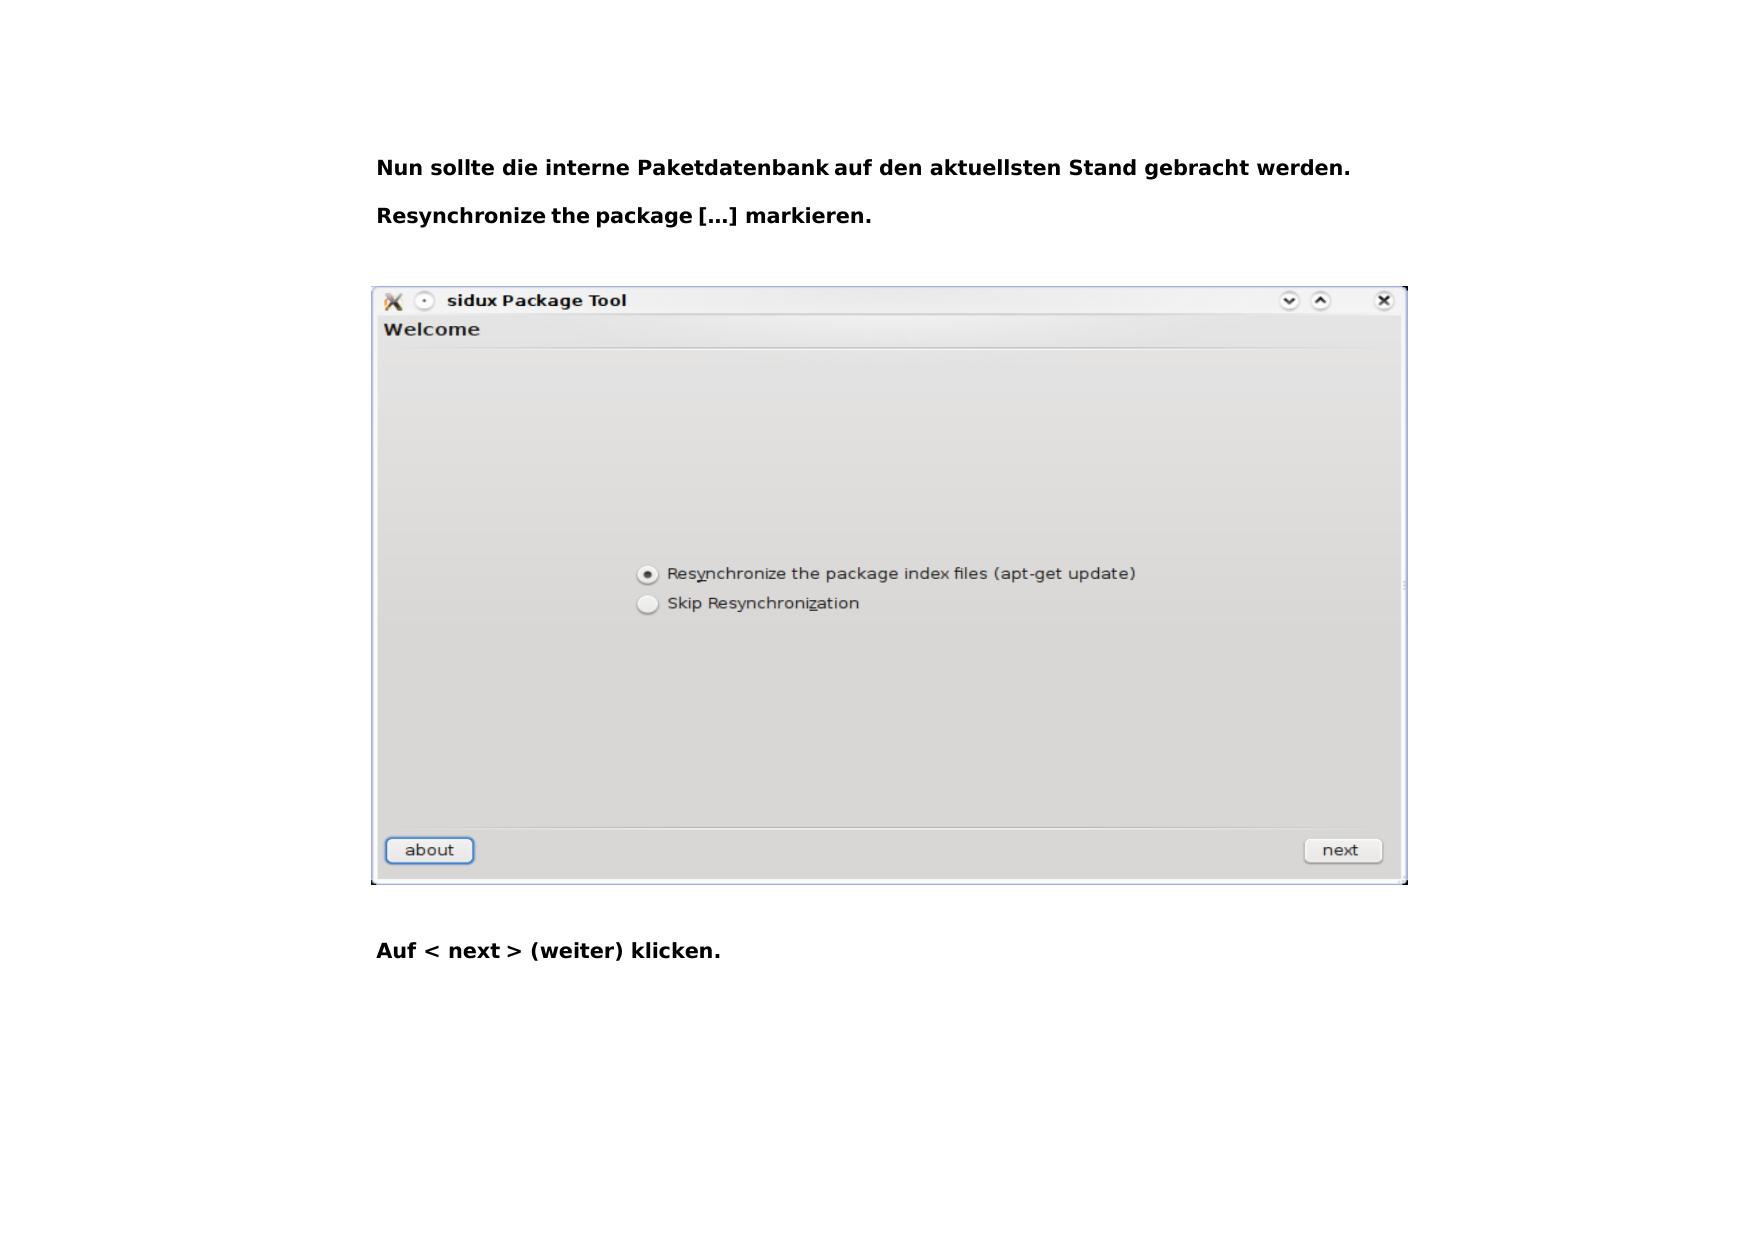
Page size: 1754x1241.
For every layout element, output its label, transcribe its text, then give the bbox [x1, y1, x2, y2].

picture [371, 286, 1408, 885]
text_box Auf < next > (weiter) klicken. [376, 939, 1378, 964]
text_box Nun sollte die interne Paketdatenbank auf den aktuellsten Stand gebracht werden. Resynchronize the package […] markieren. [376, 156, 1378, 229]
